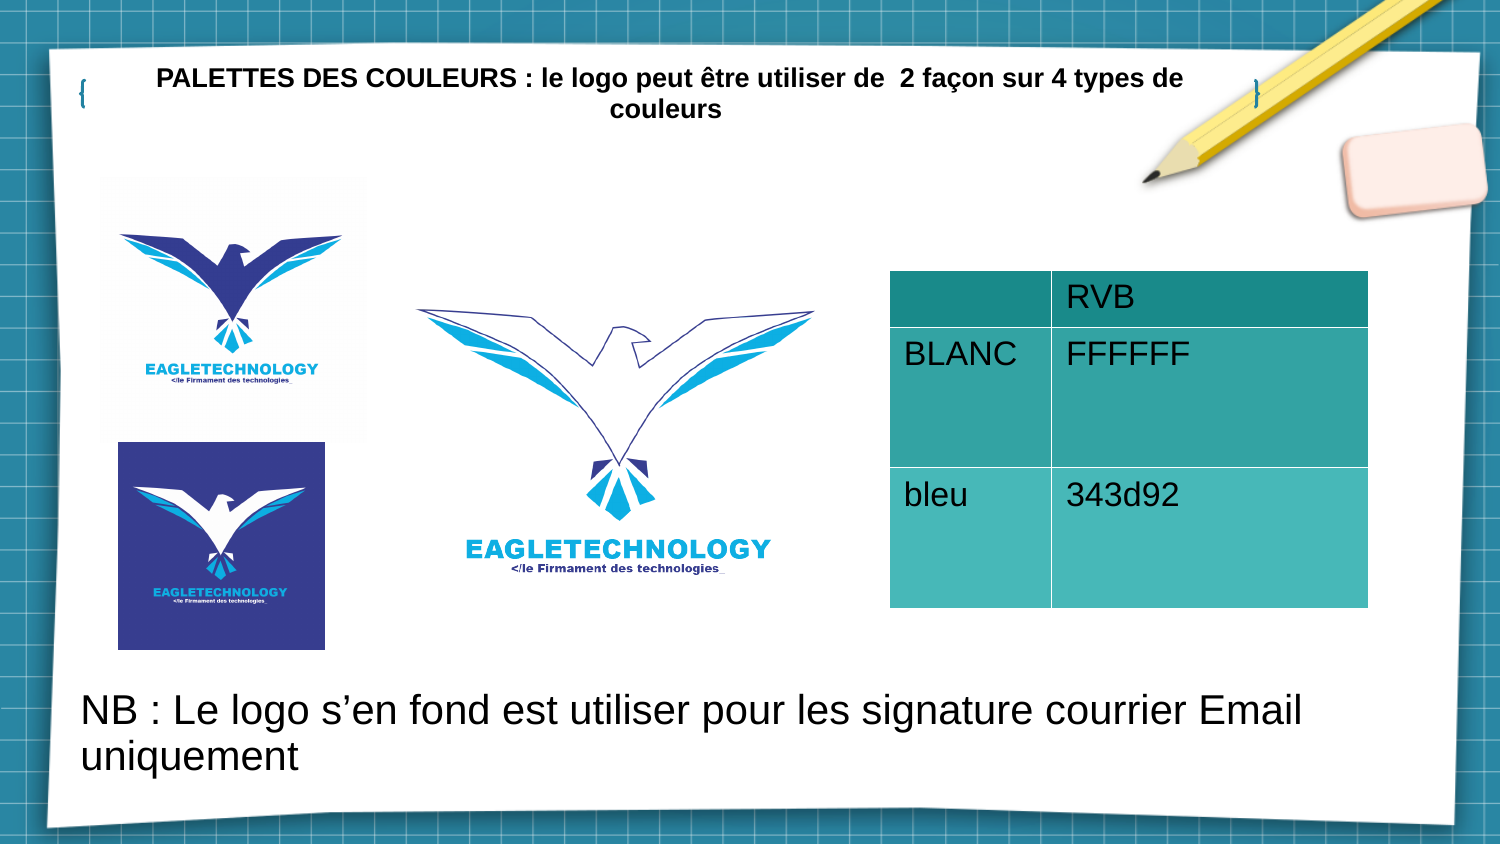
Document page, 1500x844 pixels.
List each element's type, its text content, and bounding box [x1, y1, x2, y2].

table_cell 343d92 [1052, 468, 1368, 608]
table_cell FFFFFF [1052, 328, 1368, 467]
table_header [890, 271, 1051, 327]
table_cell bleu [890, 468, 1051, 608]
table_header RVB [1052, 271, 1368, 327]
table_cell BLANC [890, 328, 1051, 467]
picture [0, 0, 1500, 844]
title NB : Le logo s’en fond est utiliser pour les signature courrier Email uniquement [80, 637, 1431, 829]
